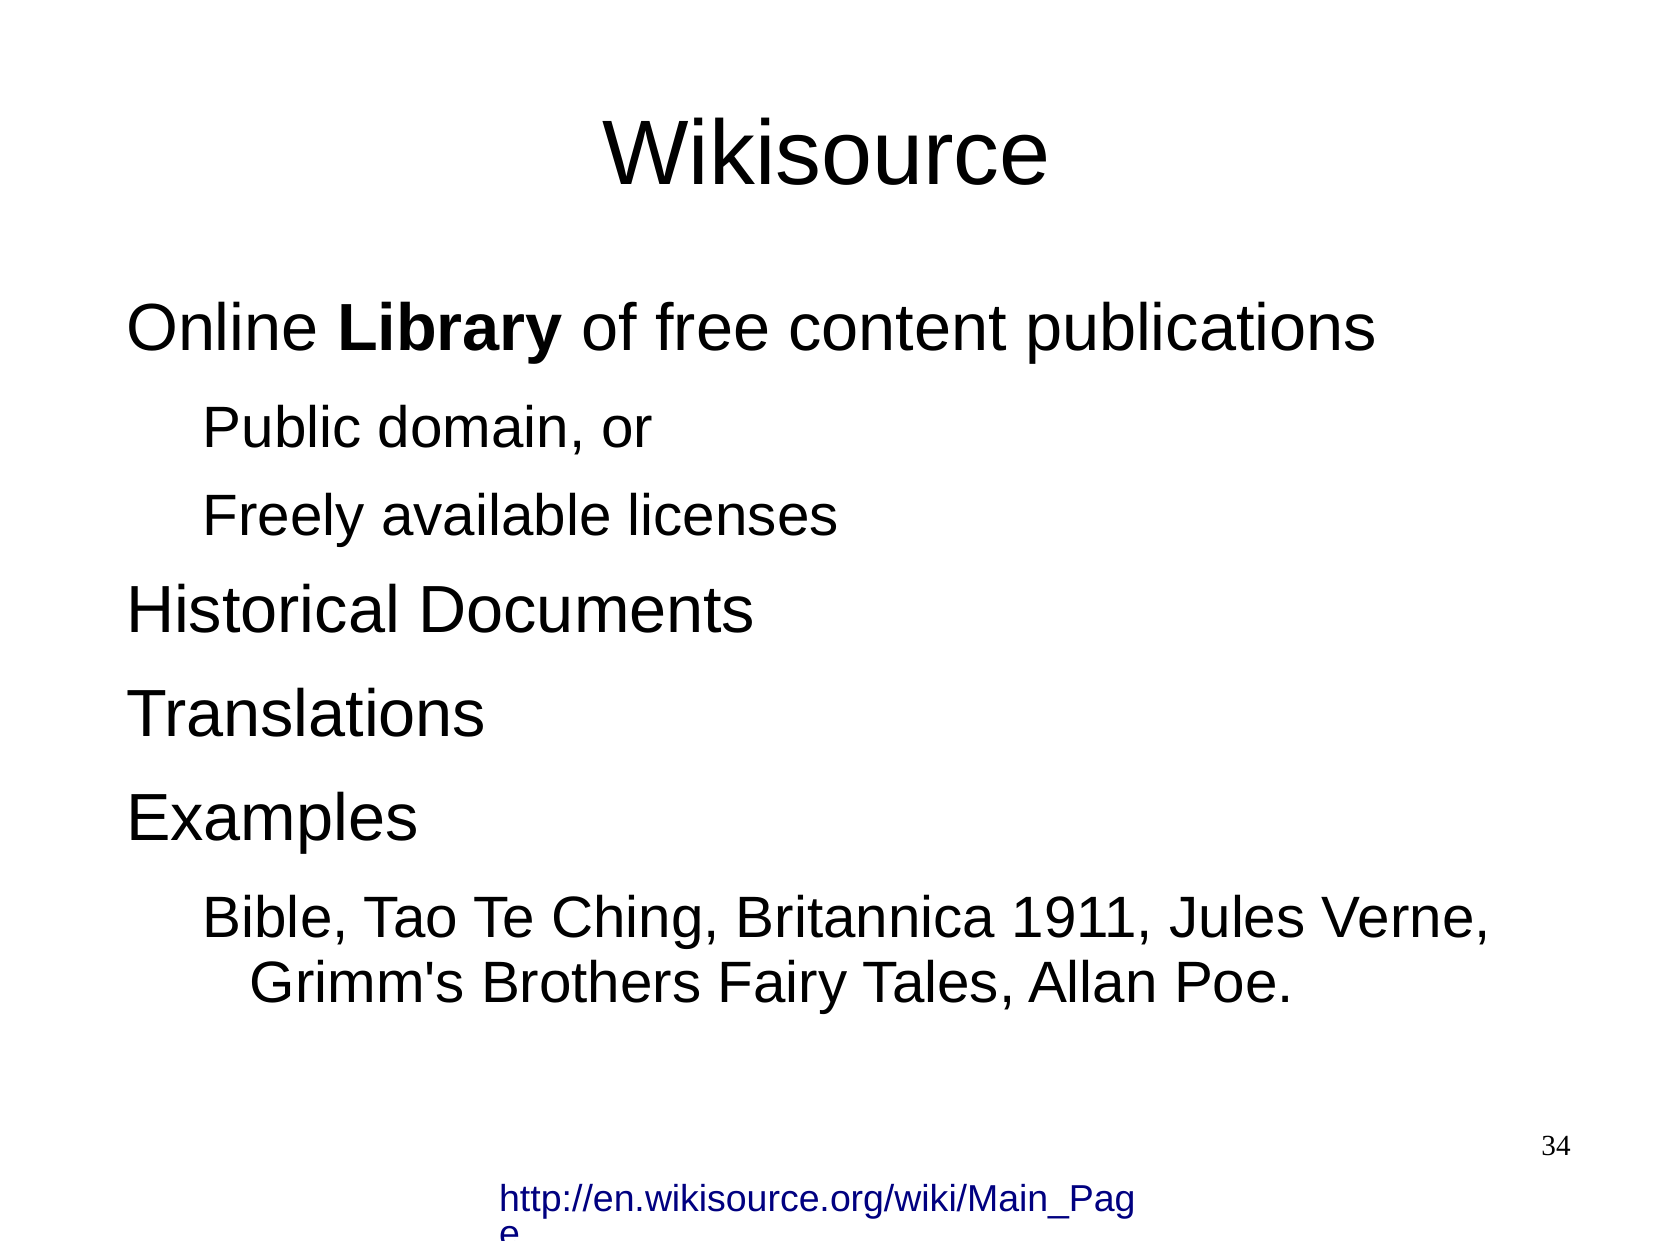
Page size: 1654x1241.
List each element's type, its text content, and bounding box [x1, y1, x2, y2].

text_box http://en.wikisource.org/wiki/Main_Page [484, 1170, 1170, 1228]
list Online Library of free content publications Public domain, or Freely available licenses Historical Documents Translations Examples Bible, Tao Te Ching, Britannica 1911, Jules Verne, Grimm's Brothers Fairy Tales, Allan Poe. [108, 290, 1609, 1094]
title Wikisource [82, 49, 1571, 257]
